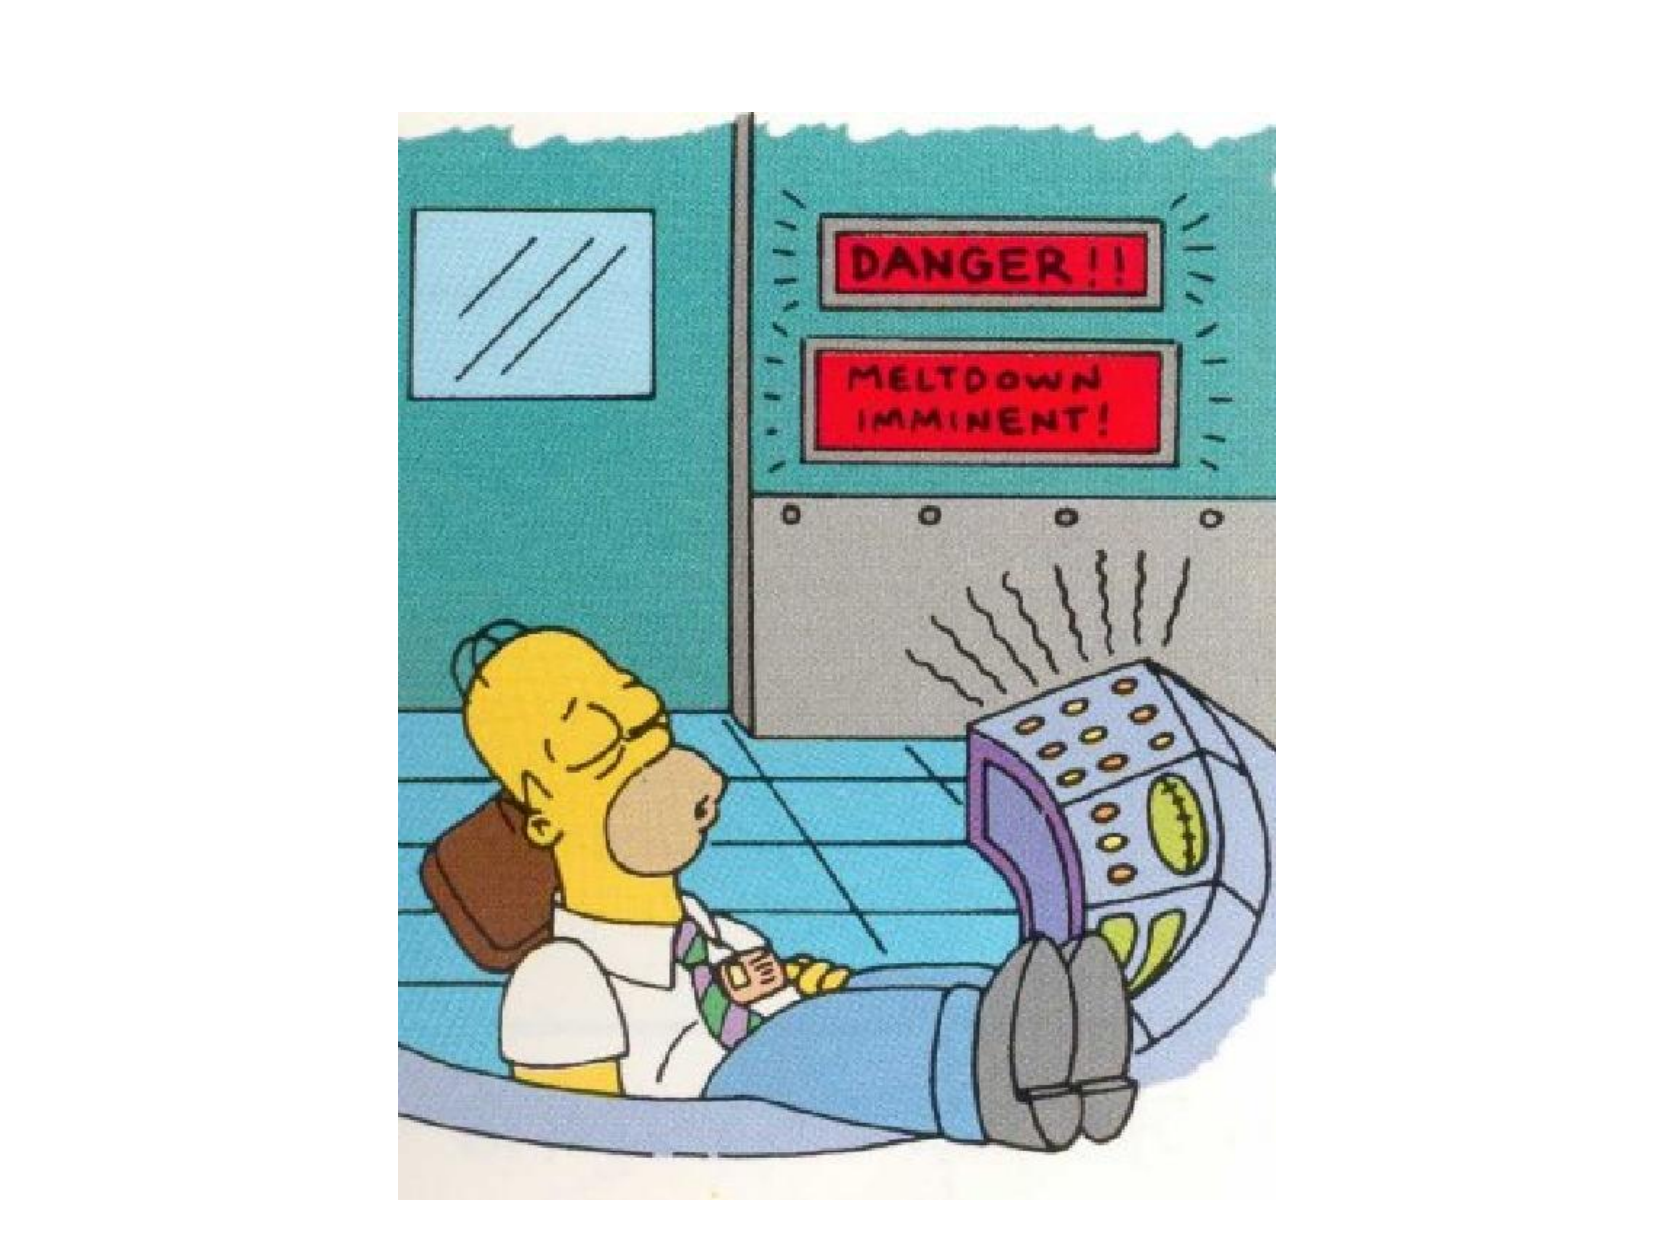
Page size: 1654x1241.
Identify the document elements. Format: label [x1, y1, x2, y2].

picture [398, 112, 1276, 1201]
title [87, 49, 1576, 1201]
